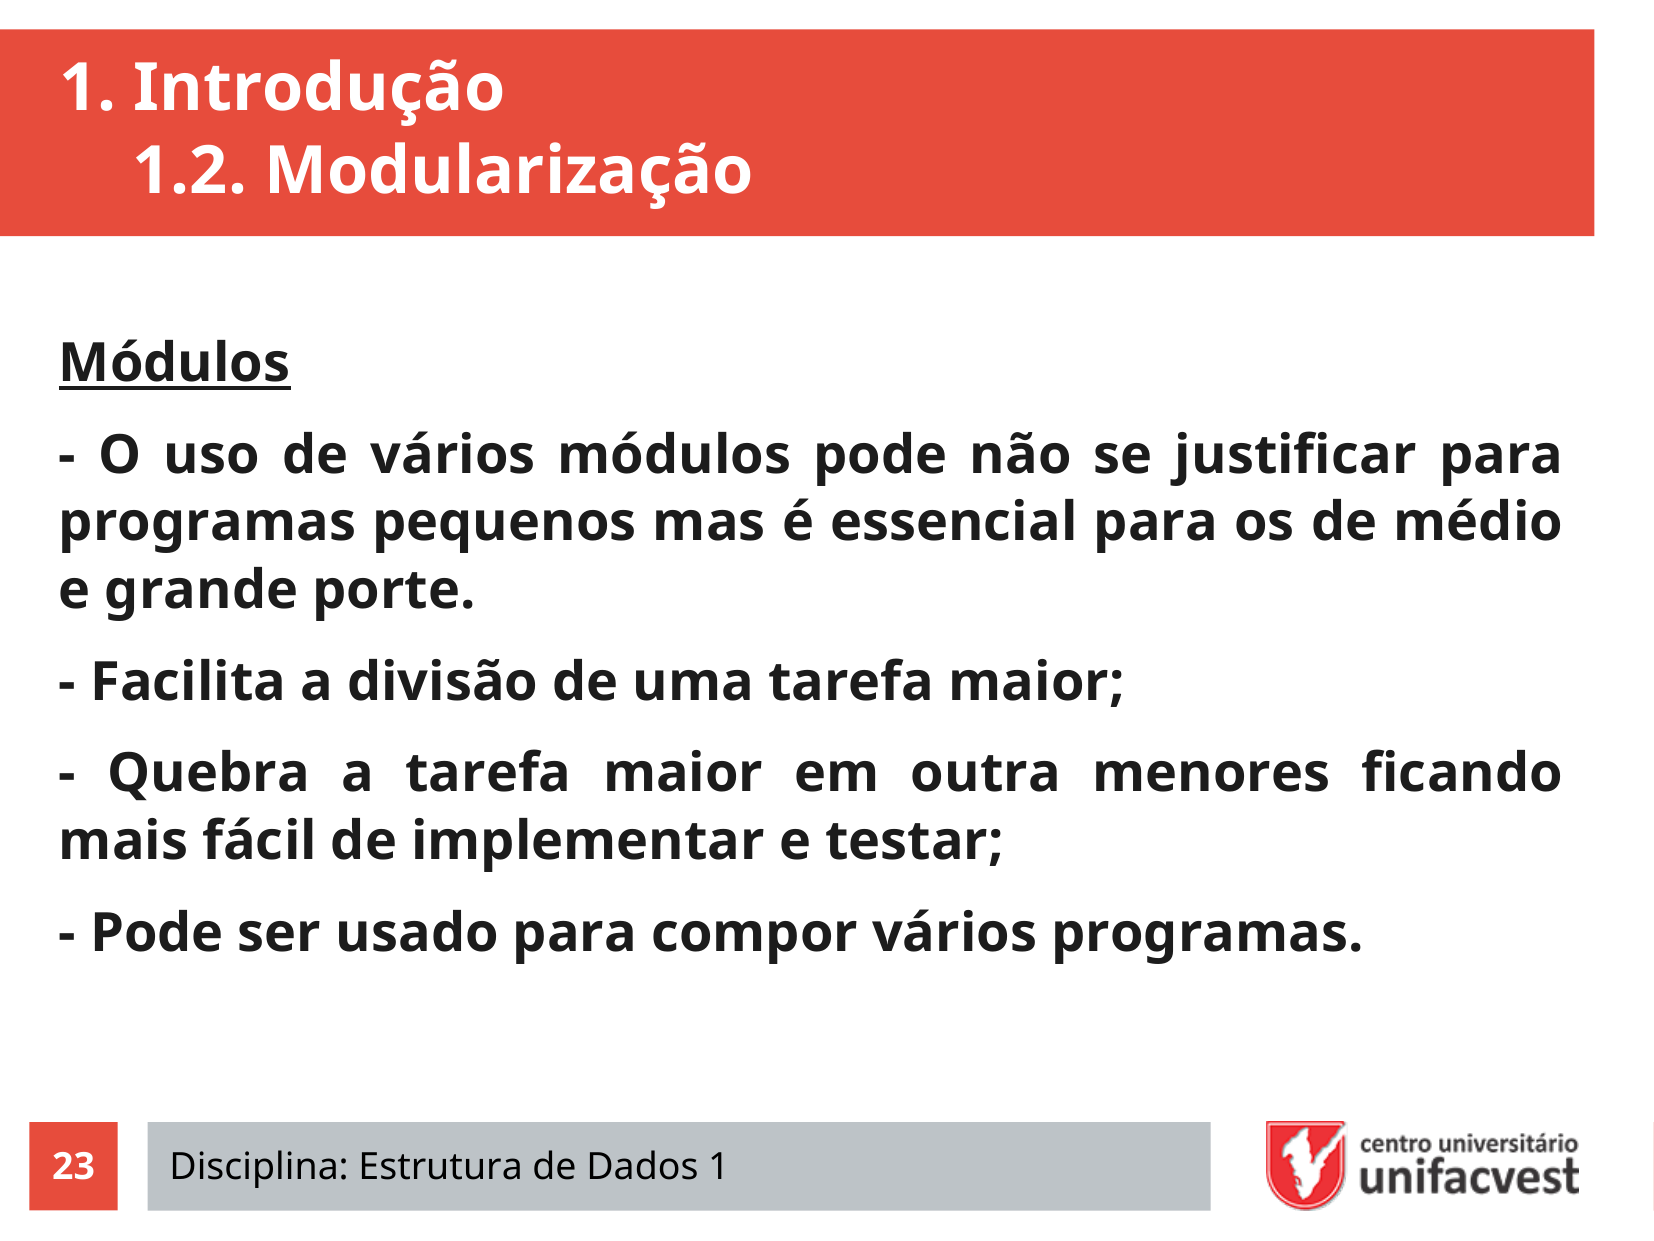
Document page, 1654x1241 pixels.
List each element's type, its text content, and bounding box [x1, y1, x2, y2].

title 1. Introdução 1.2. Modularização [59, 59, 1595, 207]
text_box Disciplina: Estrutura de Dados 1 [154, 1132, 1205, 1196]
list Módulos - O uso de vários módulos pode não se justificar para programas pequenos mas é essencial para os de médio e grande porte. - Facilita a divisão de uma tarefa maior; - Quebra a tarefa maior em outra menores ficando mais fácil de implementar e testar; - Pode ser usado para compor vários programas. [59, 324, 1566, 1093]
picture [1266, 1121, 1579, 1211]
text_box [1238, 1120, 1654, 1212]
